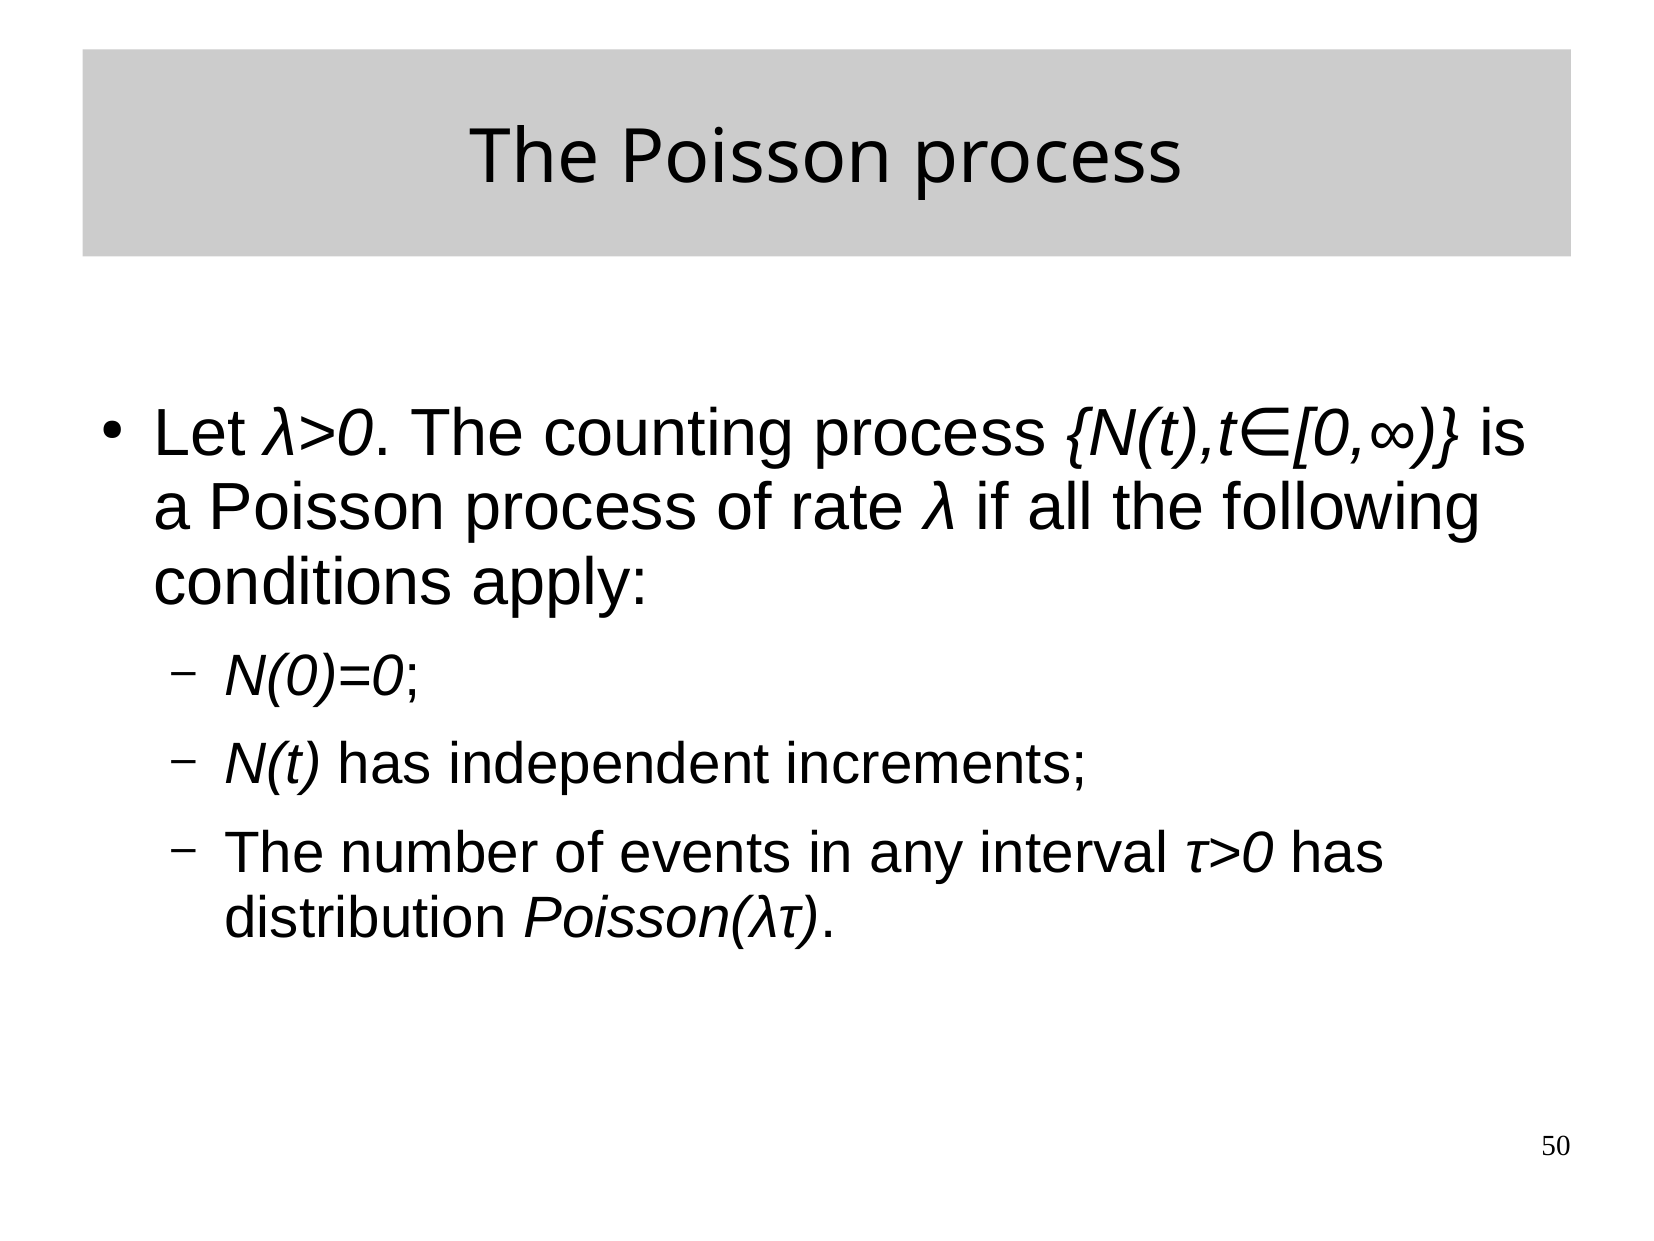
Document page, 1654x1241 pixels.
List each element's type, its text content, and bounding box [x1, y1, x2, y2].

title The Poisson process [82, 49, 1571, 257]
list Let λ>0. The counting process {N(t),t∈[0,∞)} is a Poisson process of rate λ if all the following conditions apply: N(0)=0; N(t) has independent increments; The number of events in any interval τ>0 has distribution Poisson(λτ). [82, 290, 1571, 1010]
